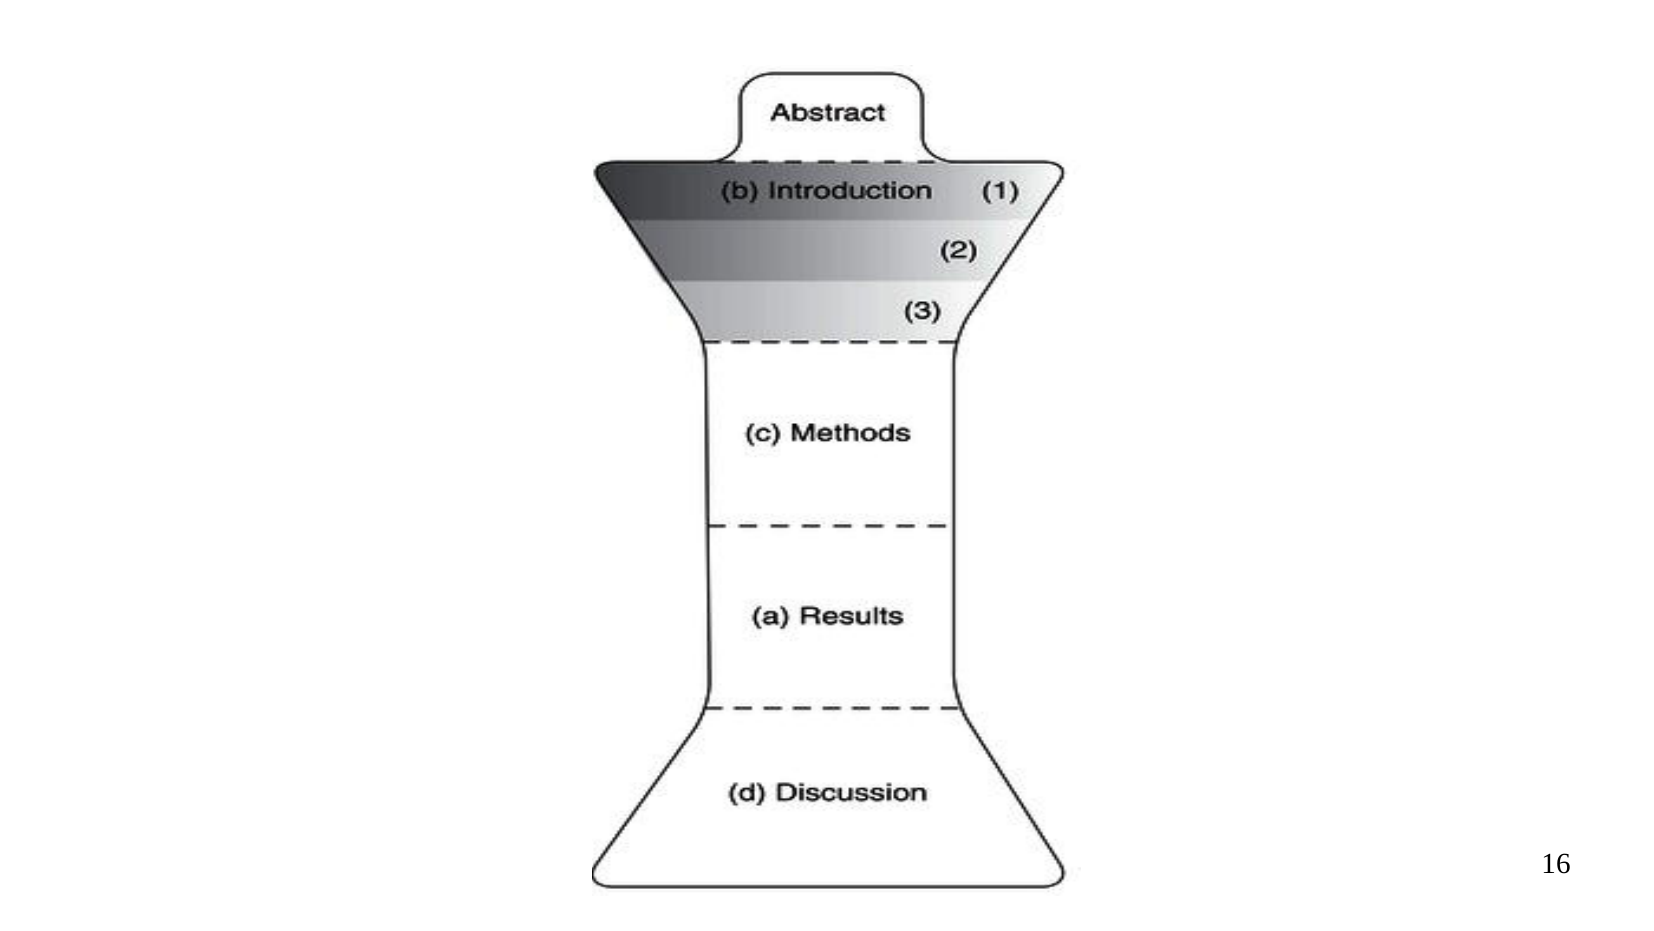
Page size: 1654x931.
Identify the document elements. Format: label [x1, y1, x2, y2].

picture [592, 65, 1081, 896]
